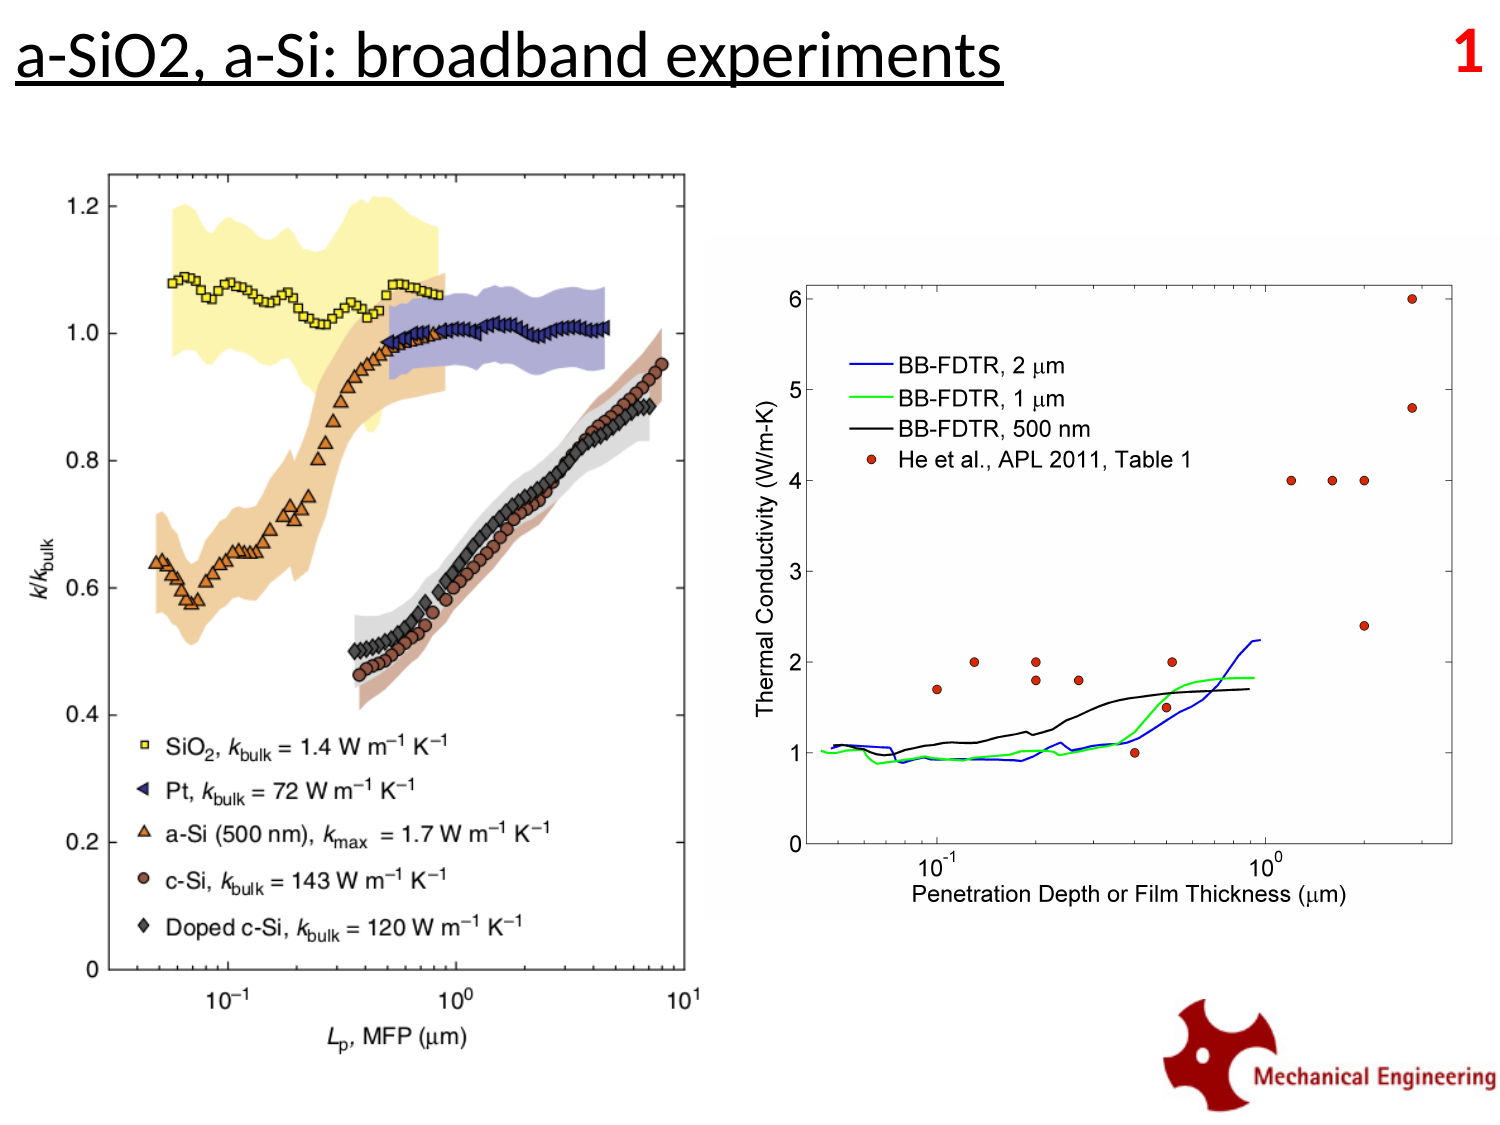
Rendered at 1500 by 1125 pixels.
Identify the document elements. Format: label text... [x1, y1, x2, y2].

picture [1162, 999, 1497, 1113]
text_box 1 [1436, 0, 1500, 93]
picture [14, 142, 1500, 1067]
title a-SiO2, a-Si: broadband experiments [0, 0, 1351, 145]
